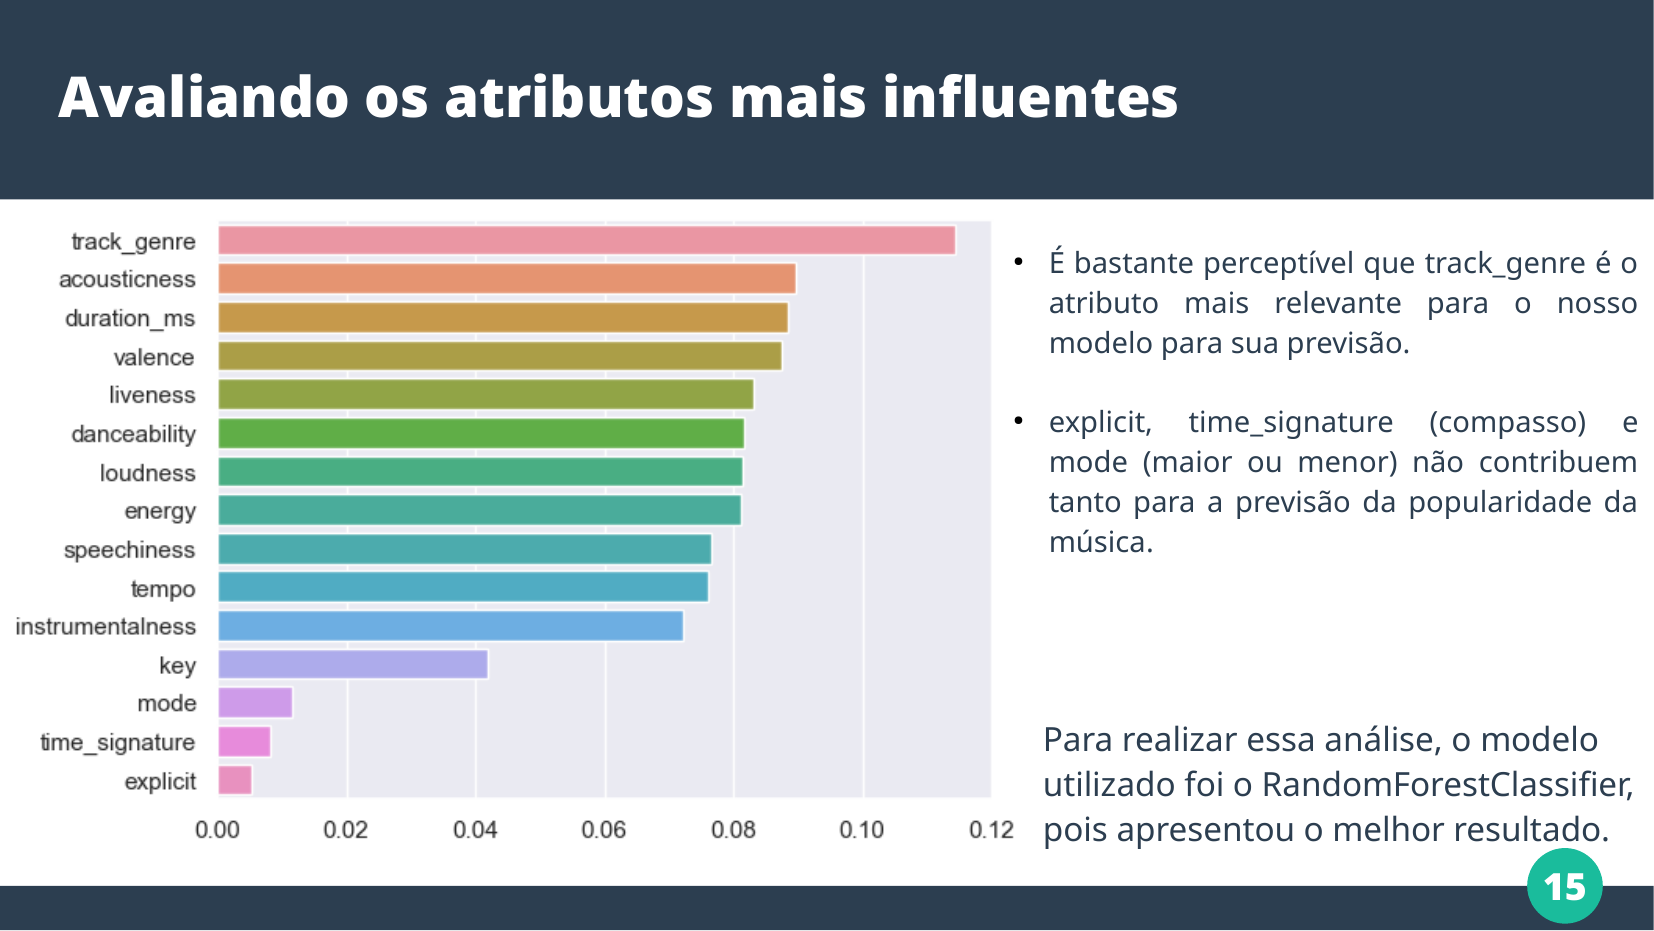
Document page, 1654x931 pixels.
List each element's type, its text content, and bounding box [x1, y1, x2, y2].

picture [0, 206, 1029, 857]
text_box É bastante perceptível que track_genre é o atributo mais relevante para o nosso modelo para sua previsão. explicit, time_signature (compasso) e mode (maior ou menor) não contribuem tanto para a previsão da popularidade da música. [998, 247, 1654, 557]
text_box Para realizar essa análise, o modelo utilizado foi o RandomForestClassifier, pois apresentou o melhor resultado. [1028, 681, 1654, 886]
title Avaliando os atributos mais influentes [59, 37, 1595, 155]
